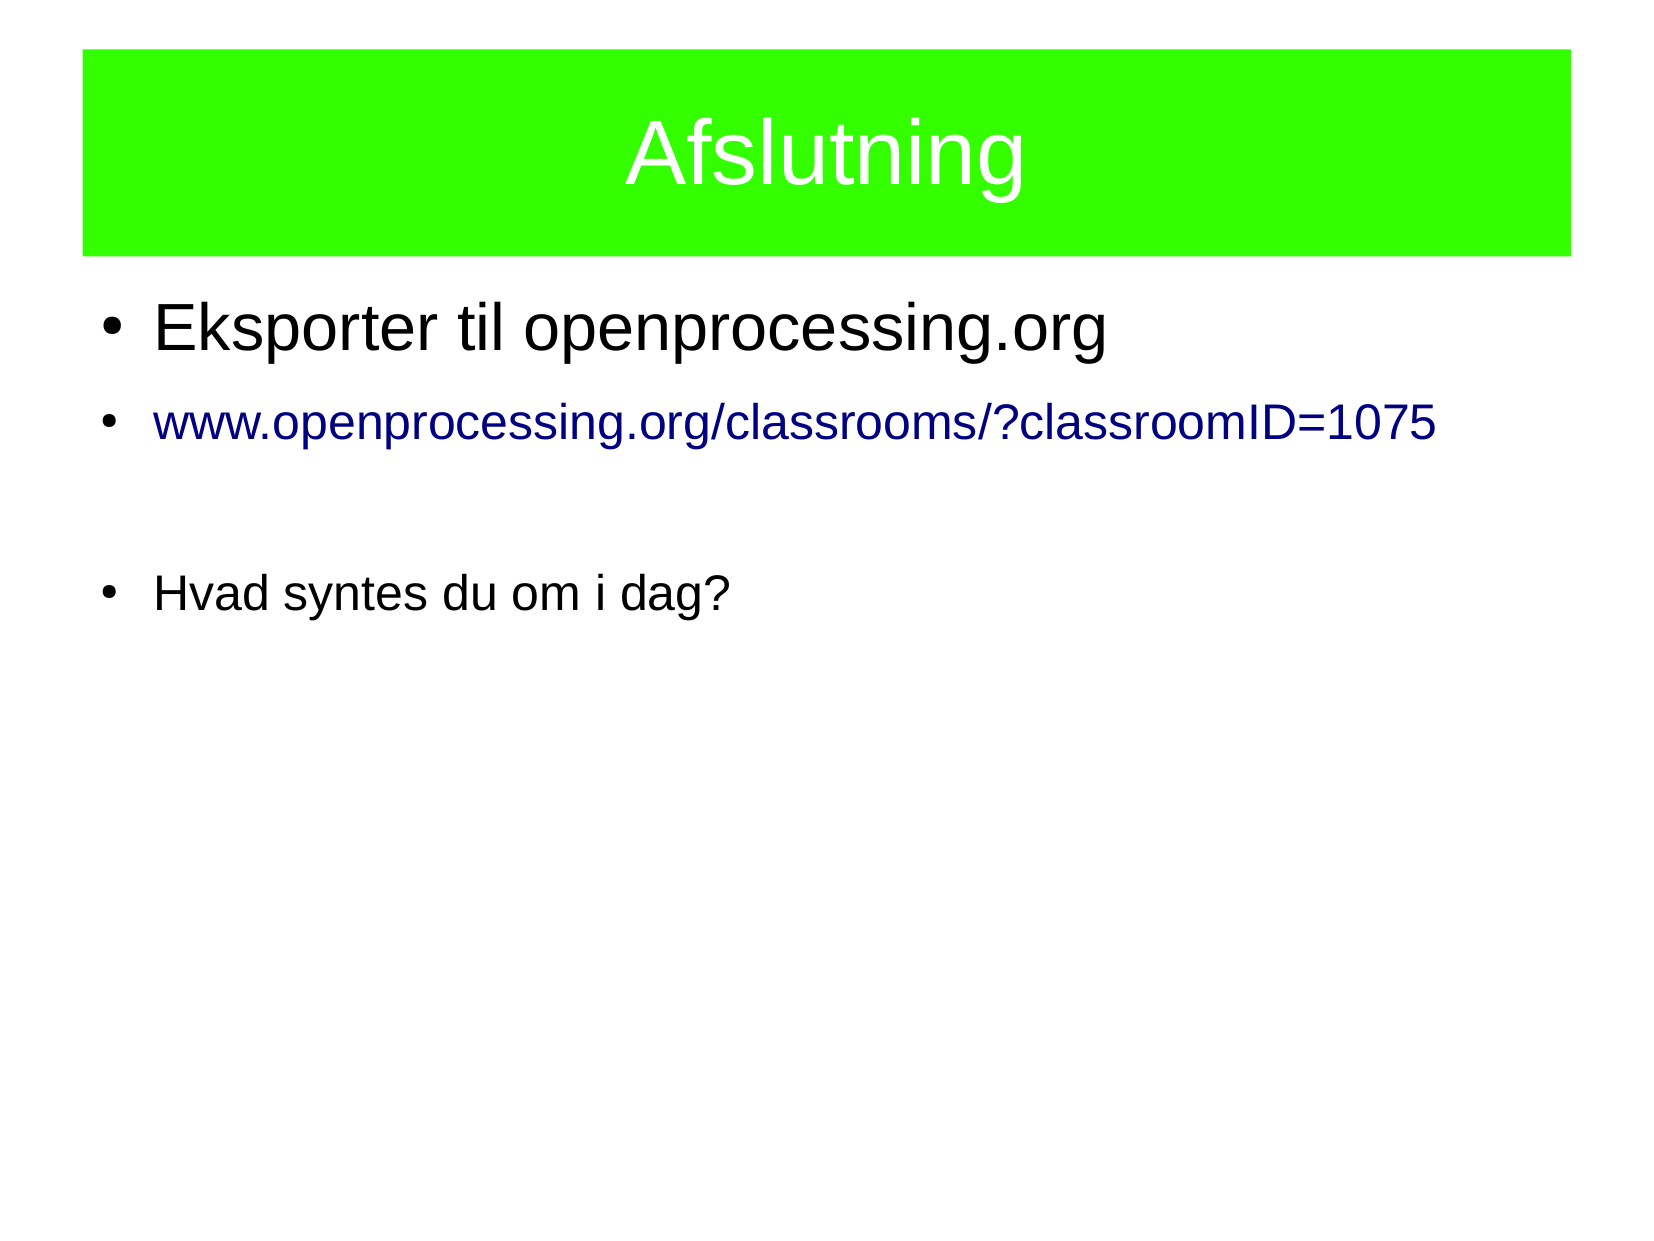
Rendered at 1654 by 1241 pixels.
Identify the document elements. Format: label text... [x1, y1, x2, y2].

list Eksporter til openprocessing.org www.openprocessing.org/classrooms/?classroomID=1075 Hvad syntes du om i dag? [82, 290, 1571, 1109]
title Afslutning [82, 49, 1571, 257]
